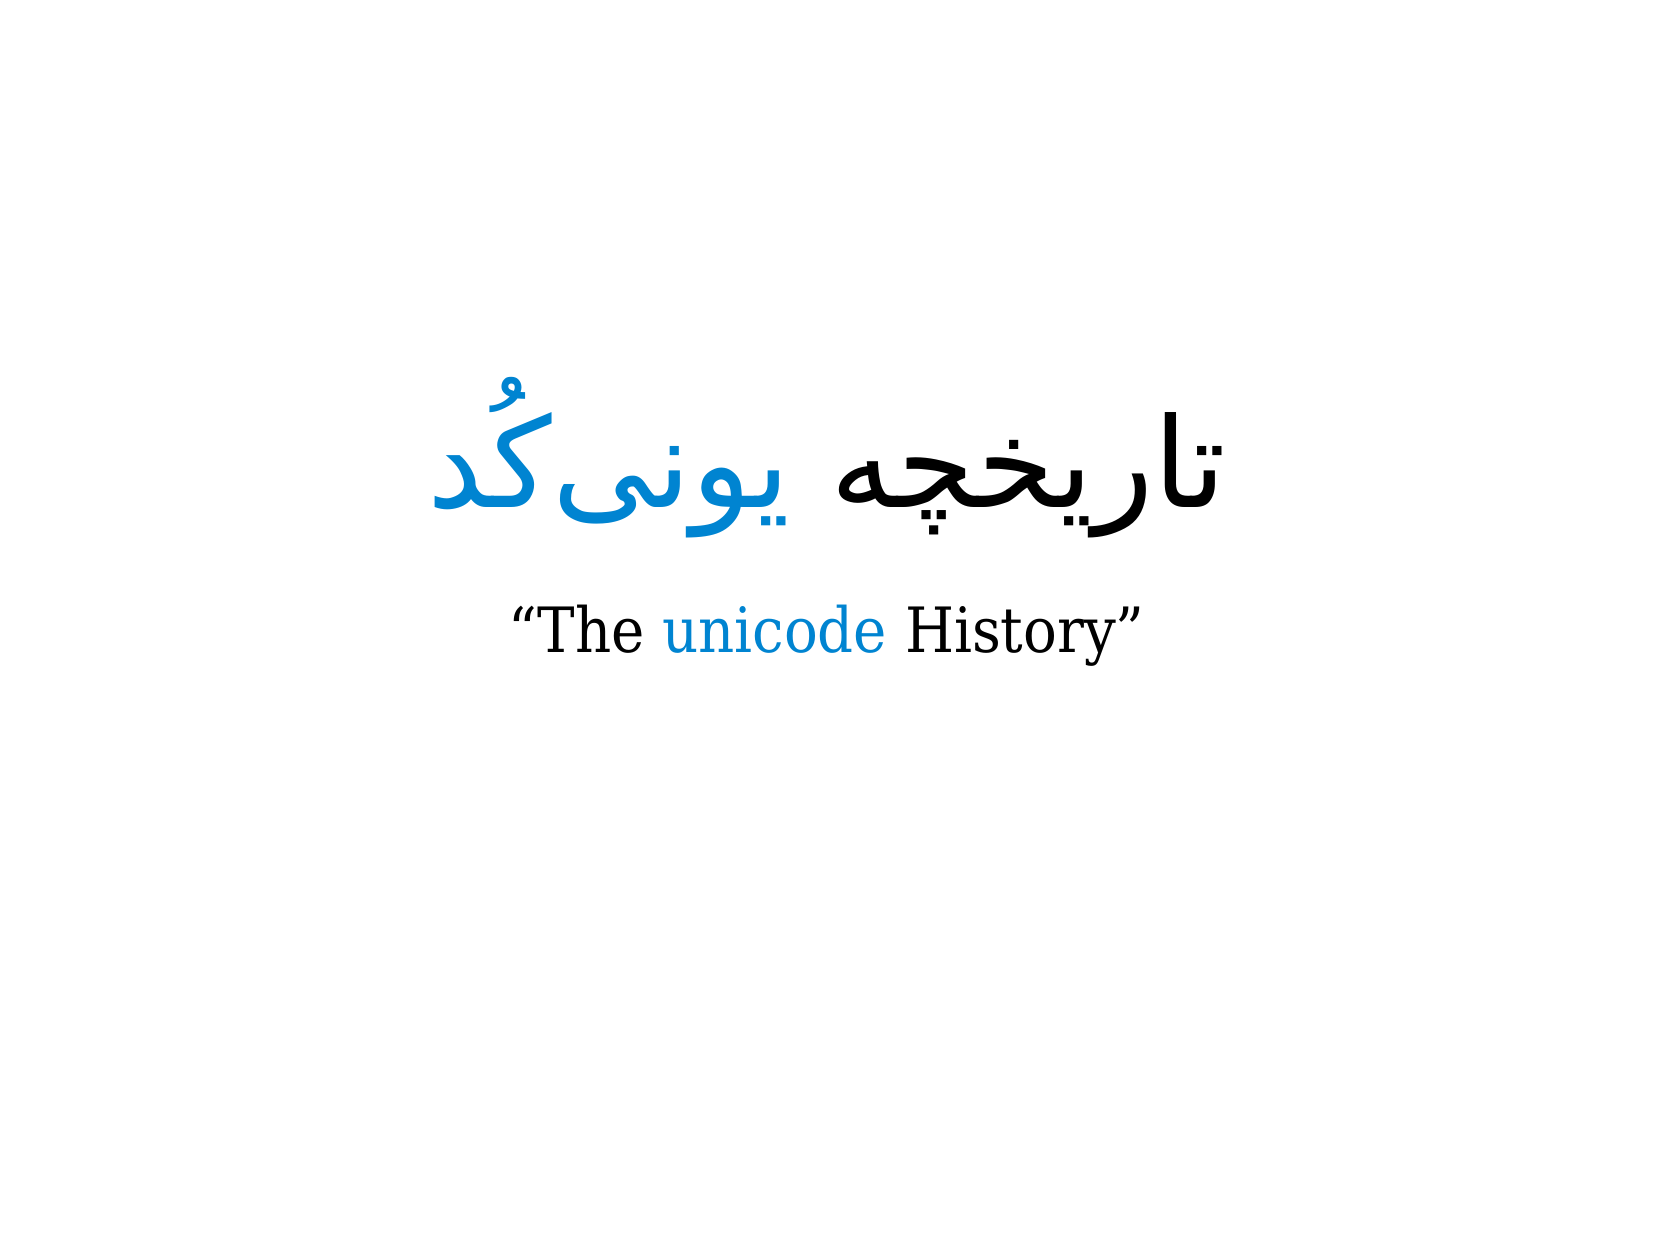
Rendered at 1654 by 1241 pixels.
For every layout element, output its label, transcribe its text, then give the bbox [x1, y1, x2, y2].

text_box تاریخچه یونی‌کُد “The unicode History” [82, 49, 1571, 1010]
